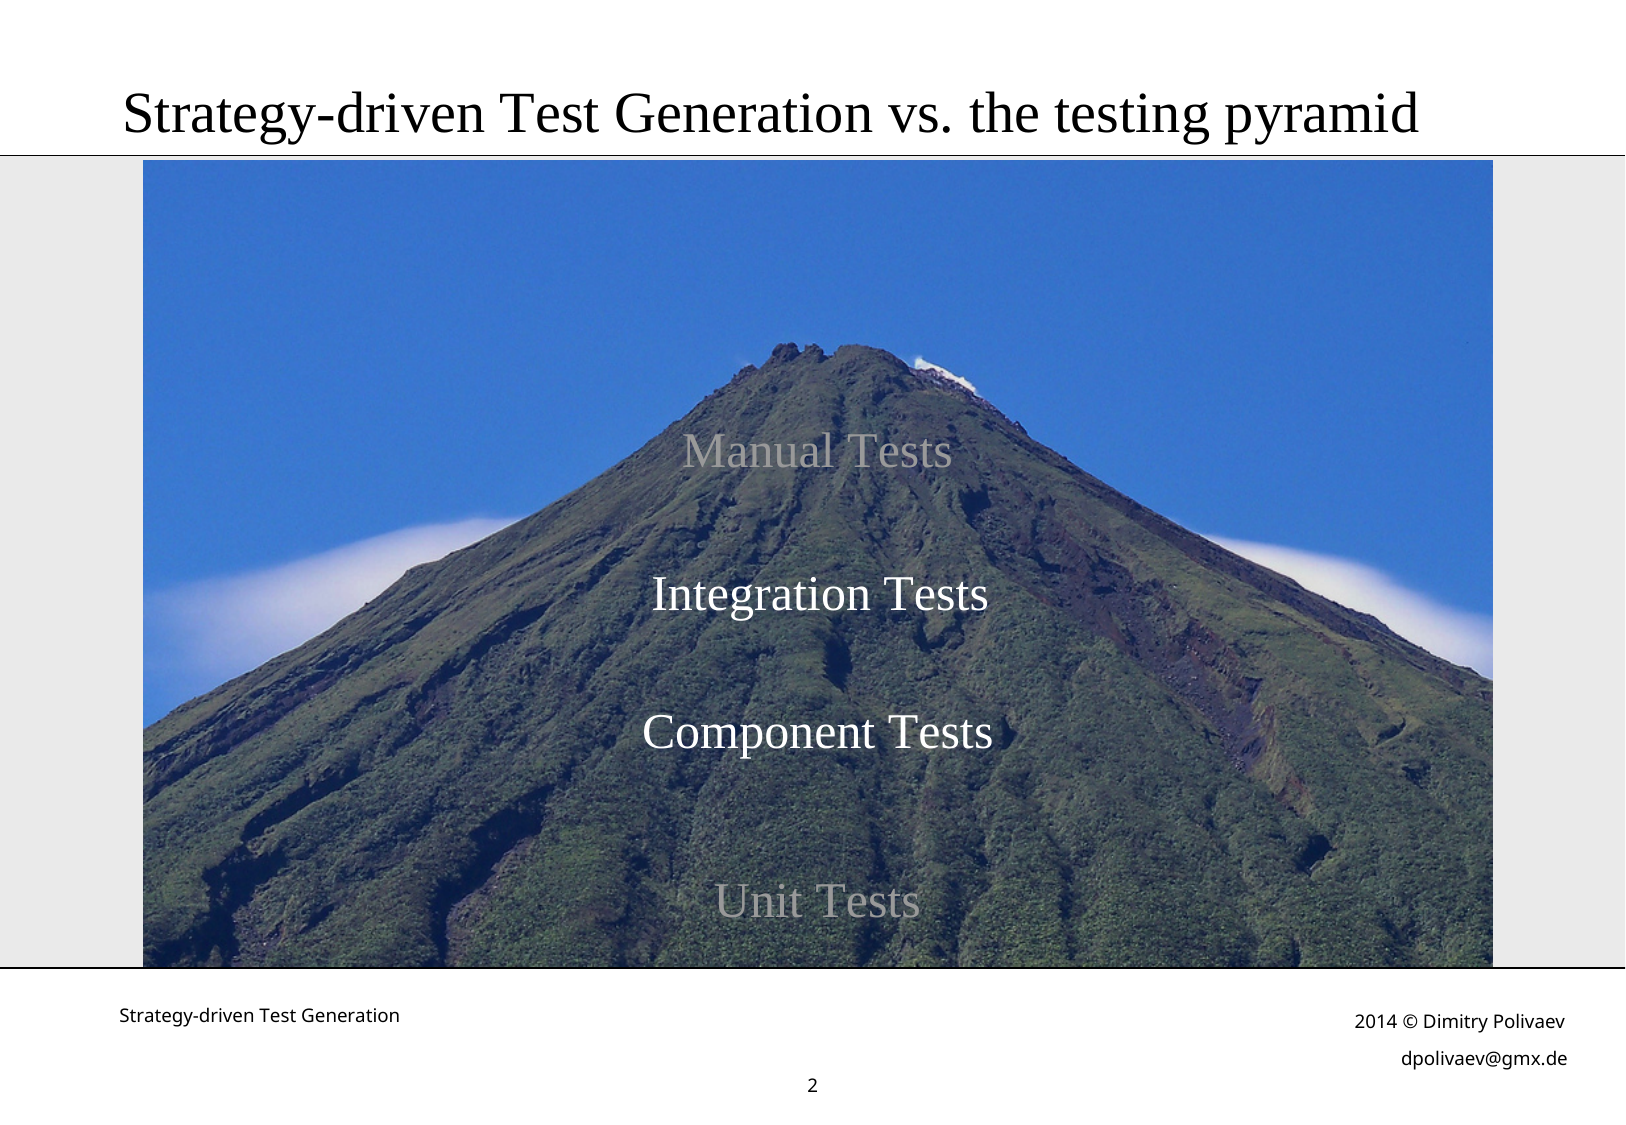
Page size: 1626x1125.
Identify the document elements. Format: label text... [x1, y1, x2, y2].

text_box Component Tests [627, 691, 1009, 767]
title Strategy-driven Test Generation vs. the testing pyramid [122, 70, 1501, 145]
text_box Manual Tests [667, 410, 969, 486]
picture [143, 160, 1493, 967]
text_box Integration Tests [636, 552, 1005, 628]
text_box Unit Tests [699, 860, 937, 936]
